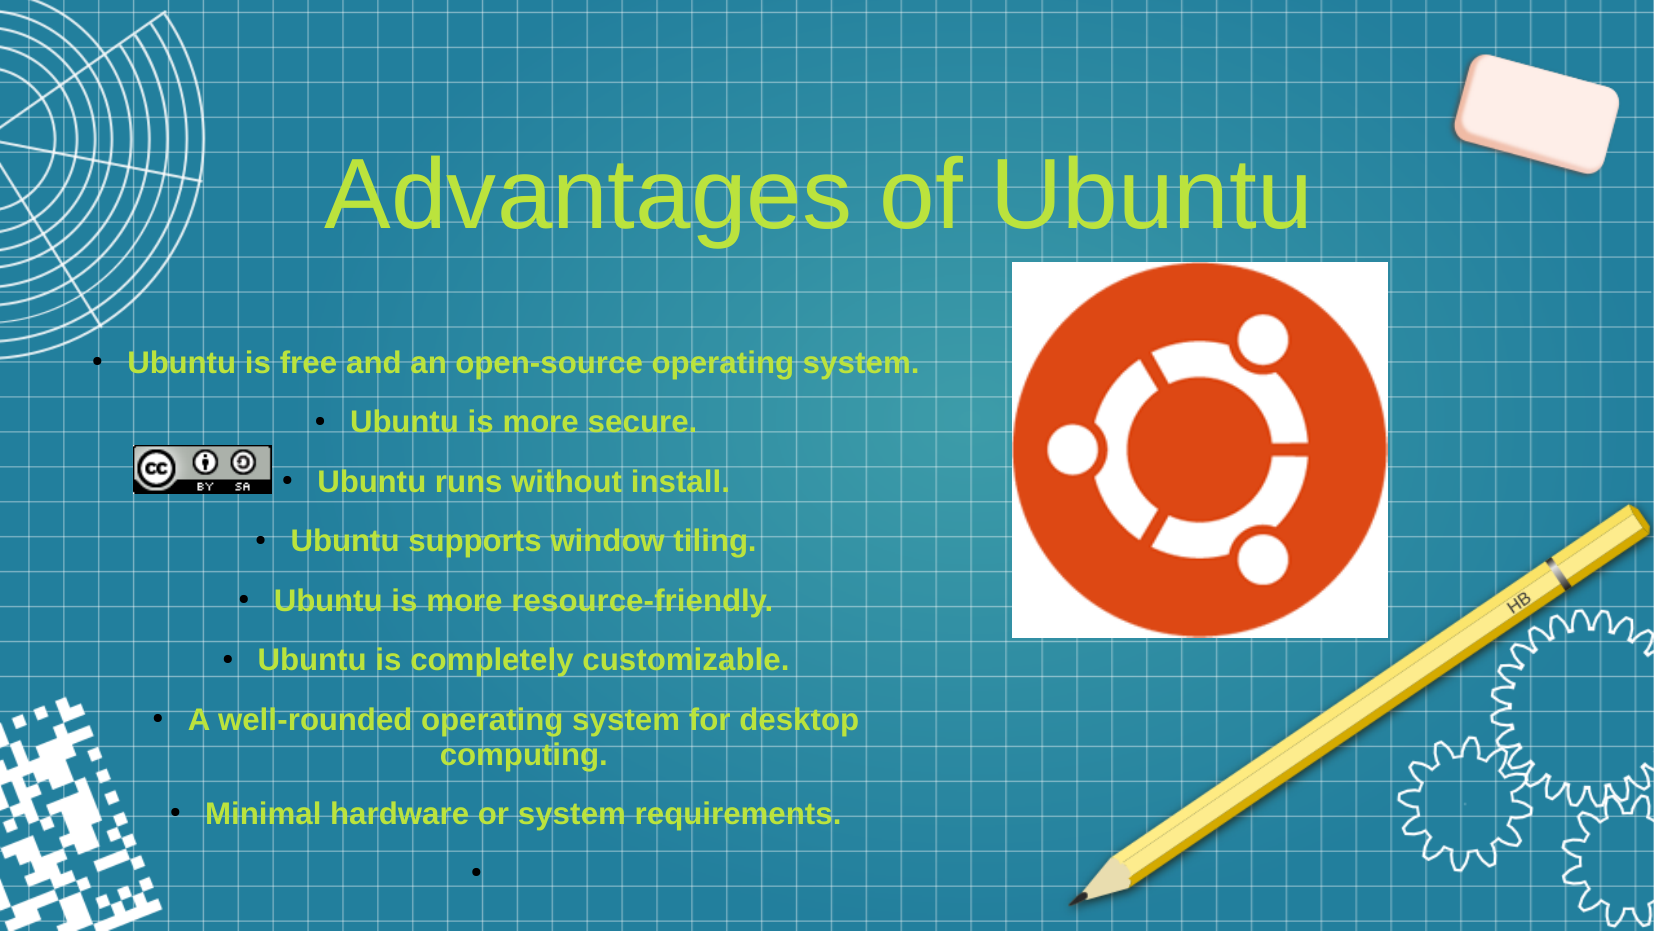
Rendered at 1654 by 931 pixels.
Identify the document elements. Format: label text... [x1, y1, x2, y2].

text_box Ubuntu is free and an open-source operating system. Ubuntu is more secure. Ubuntu runs without install. Ubuntu supports window tiling. Ubuntu is more resource-friendly. Ubuntu is completely customizable. A well-rounded operating system for desktop computing. Minimal hardware or system requirements. [75, 337, 938, 901]
title Advantages of Ubuntu [75, 87, 1564, 301]
picture [0, 0, 1654, 931]
